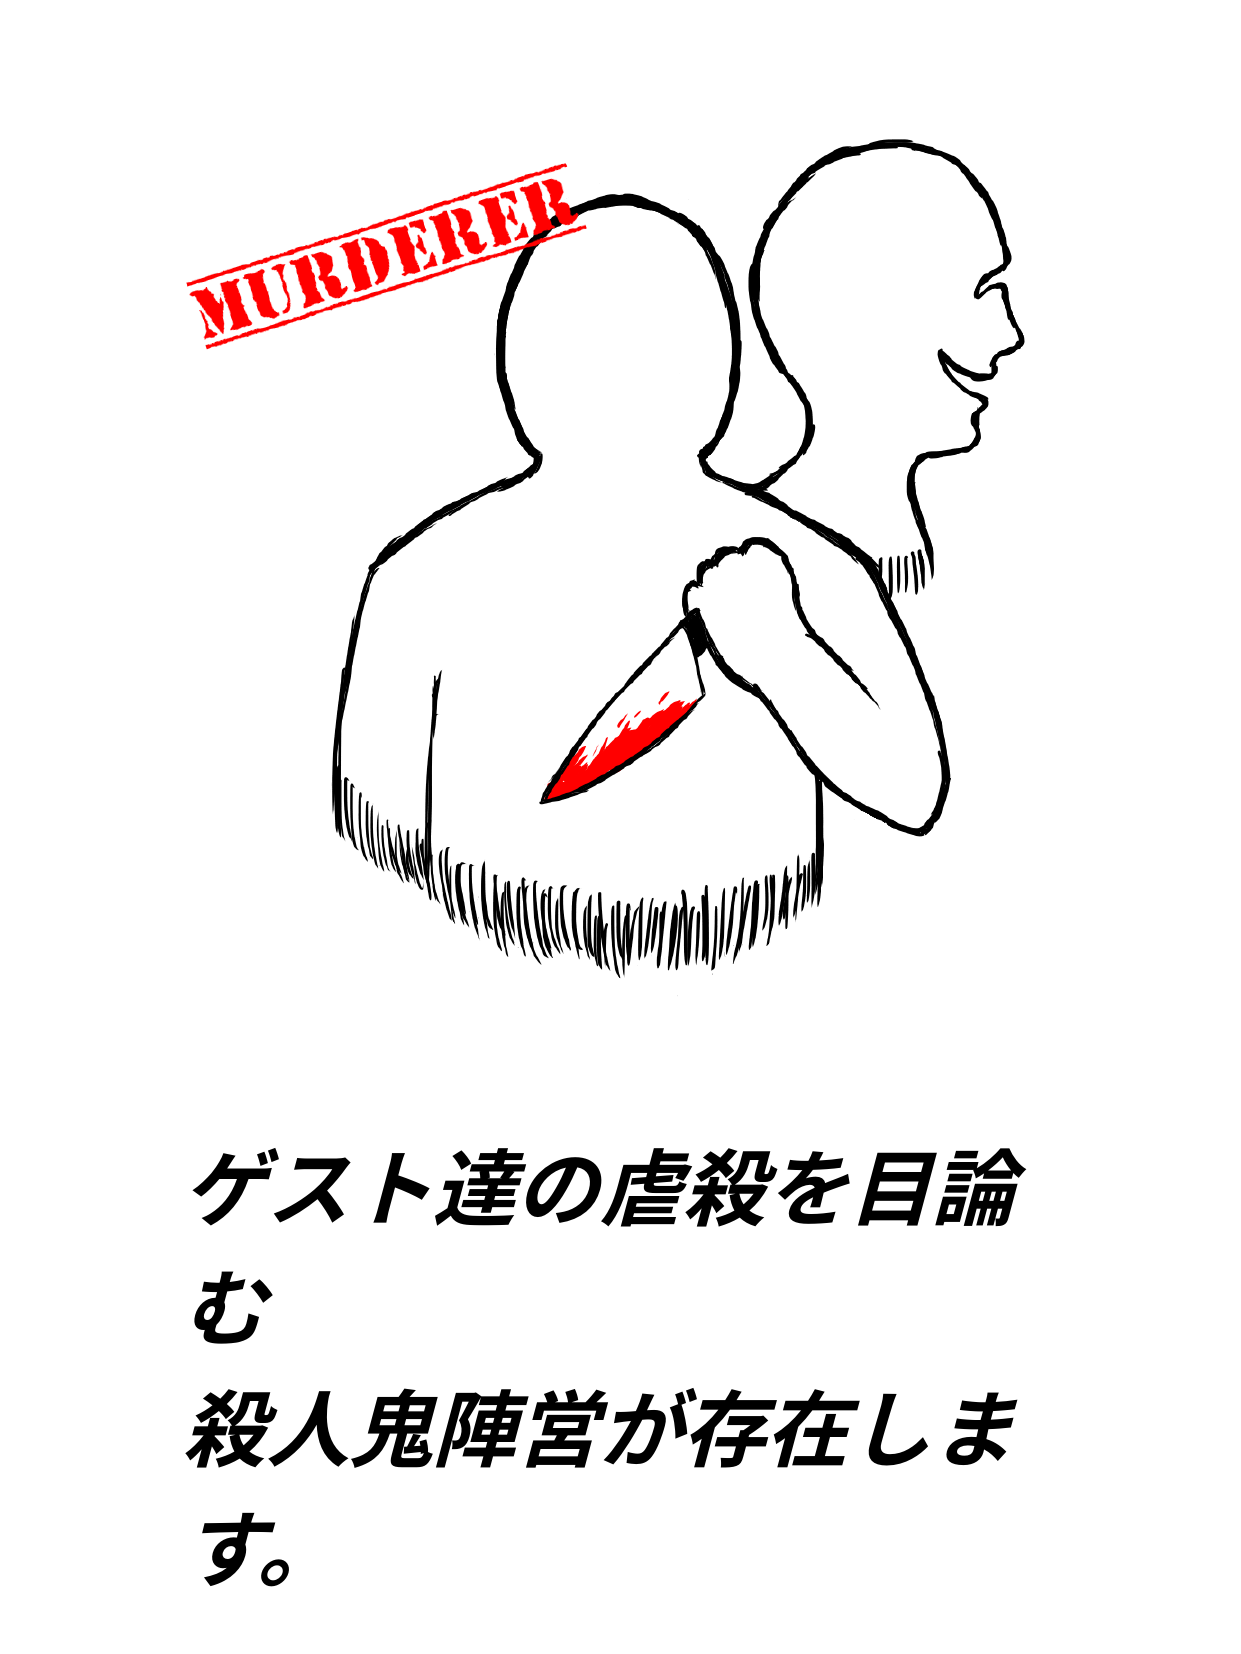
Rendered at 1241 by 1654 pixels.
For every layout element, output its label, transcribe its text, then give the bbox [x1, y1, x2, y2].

text_box ゲスト達の虐殺を目論む 殺人鬼陣営が存在します。 [168, 1231, 1071, 1496]
picture [169, 119, 1070, 1021]
